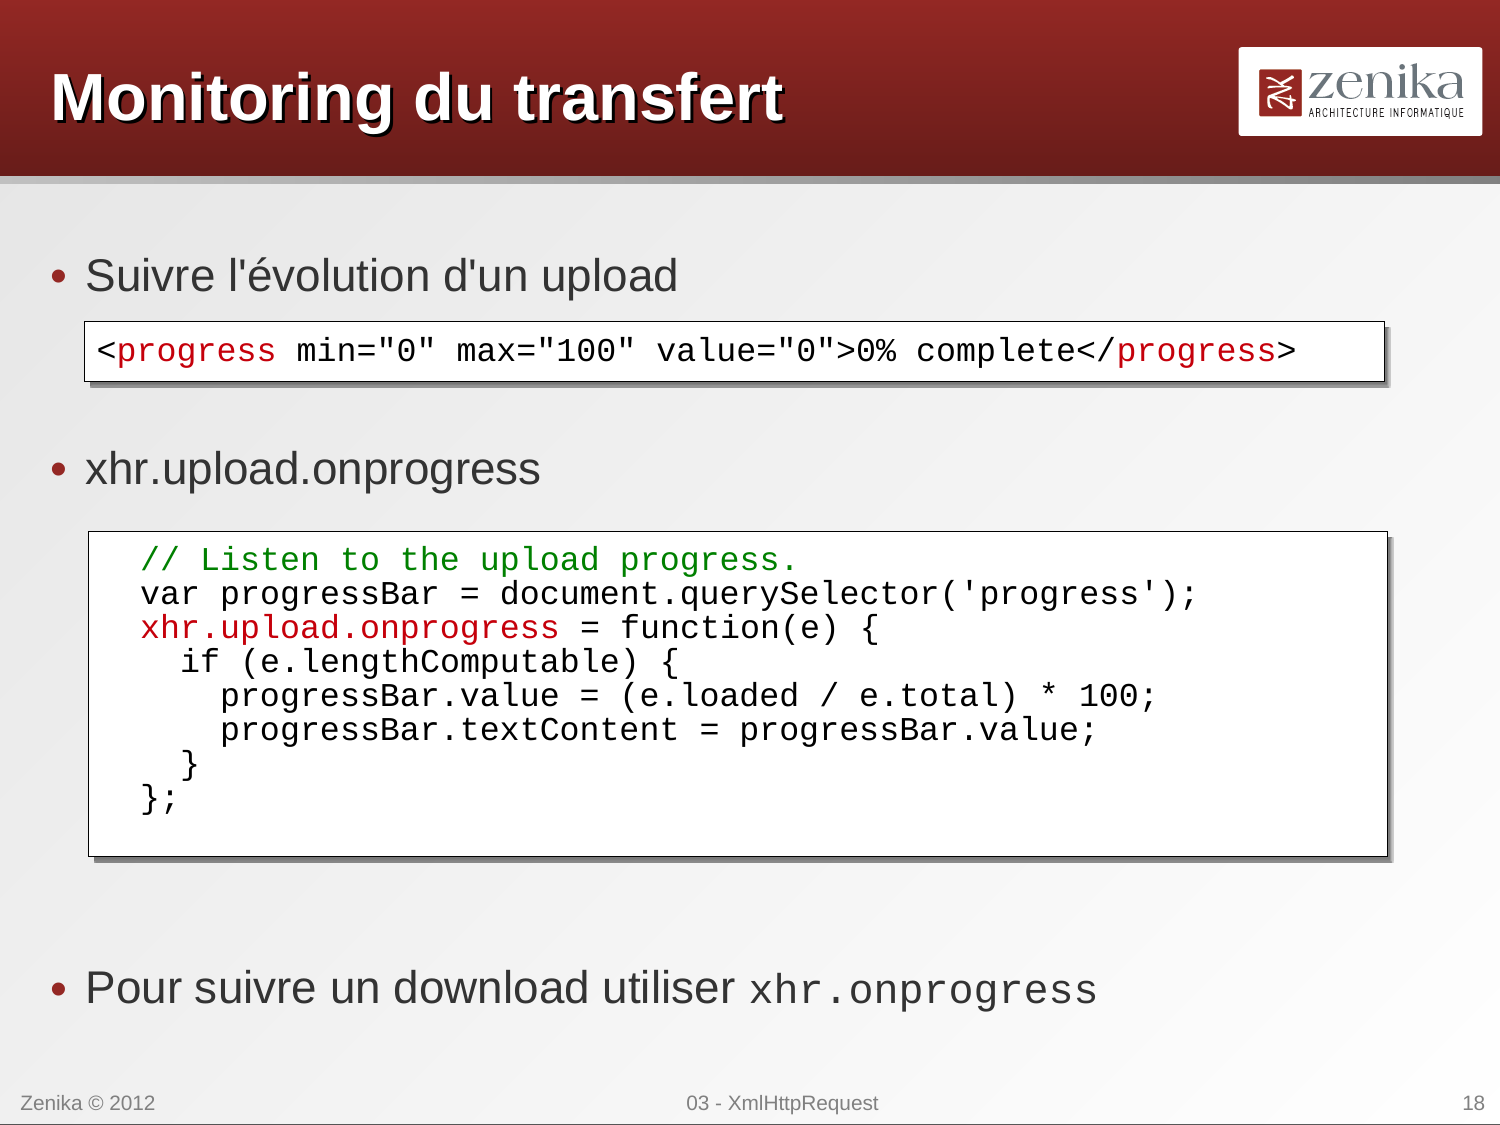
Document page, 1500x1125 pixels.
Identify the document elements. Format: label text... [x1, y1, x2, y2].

picture [1257, 58, 1464, 125]
list Suivre l'évolution d'un upload xhr.upload.onprogress Pour suivre un download utiliser xhr.onprogress [50, 249, 1435, 1082]
text_box <progress min="0" max="100" value="0">0% complete</progress> [84, 321, 1385, 382]
text_box // Listen to the upload progress. var progressBar = document.querySelector('progress'); xhr.upload.onprogress = function(e) { if (e.lengthComputable) { progressBar.value = (e.loaded / e.total) * 100; progressBar.textContent = progressBar.value; } }; [88, 531, 1388, 857]
title Monitoring du transfert [50, 22, 1206, 172]
